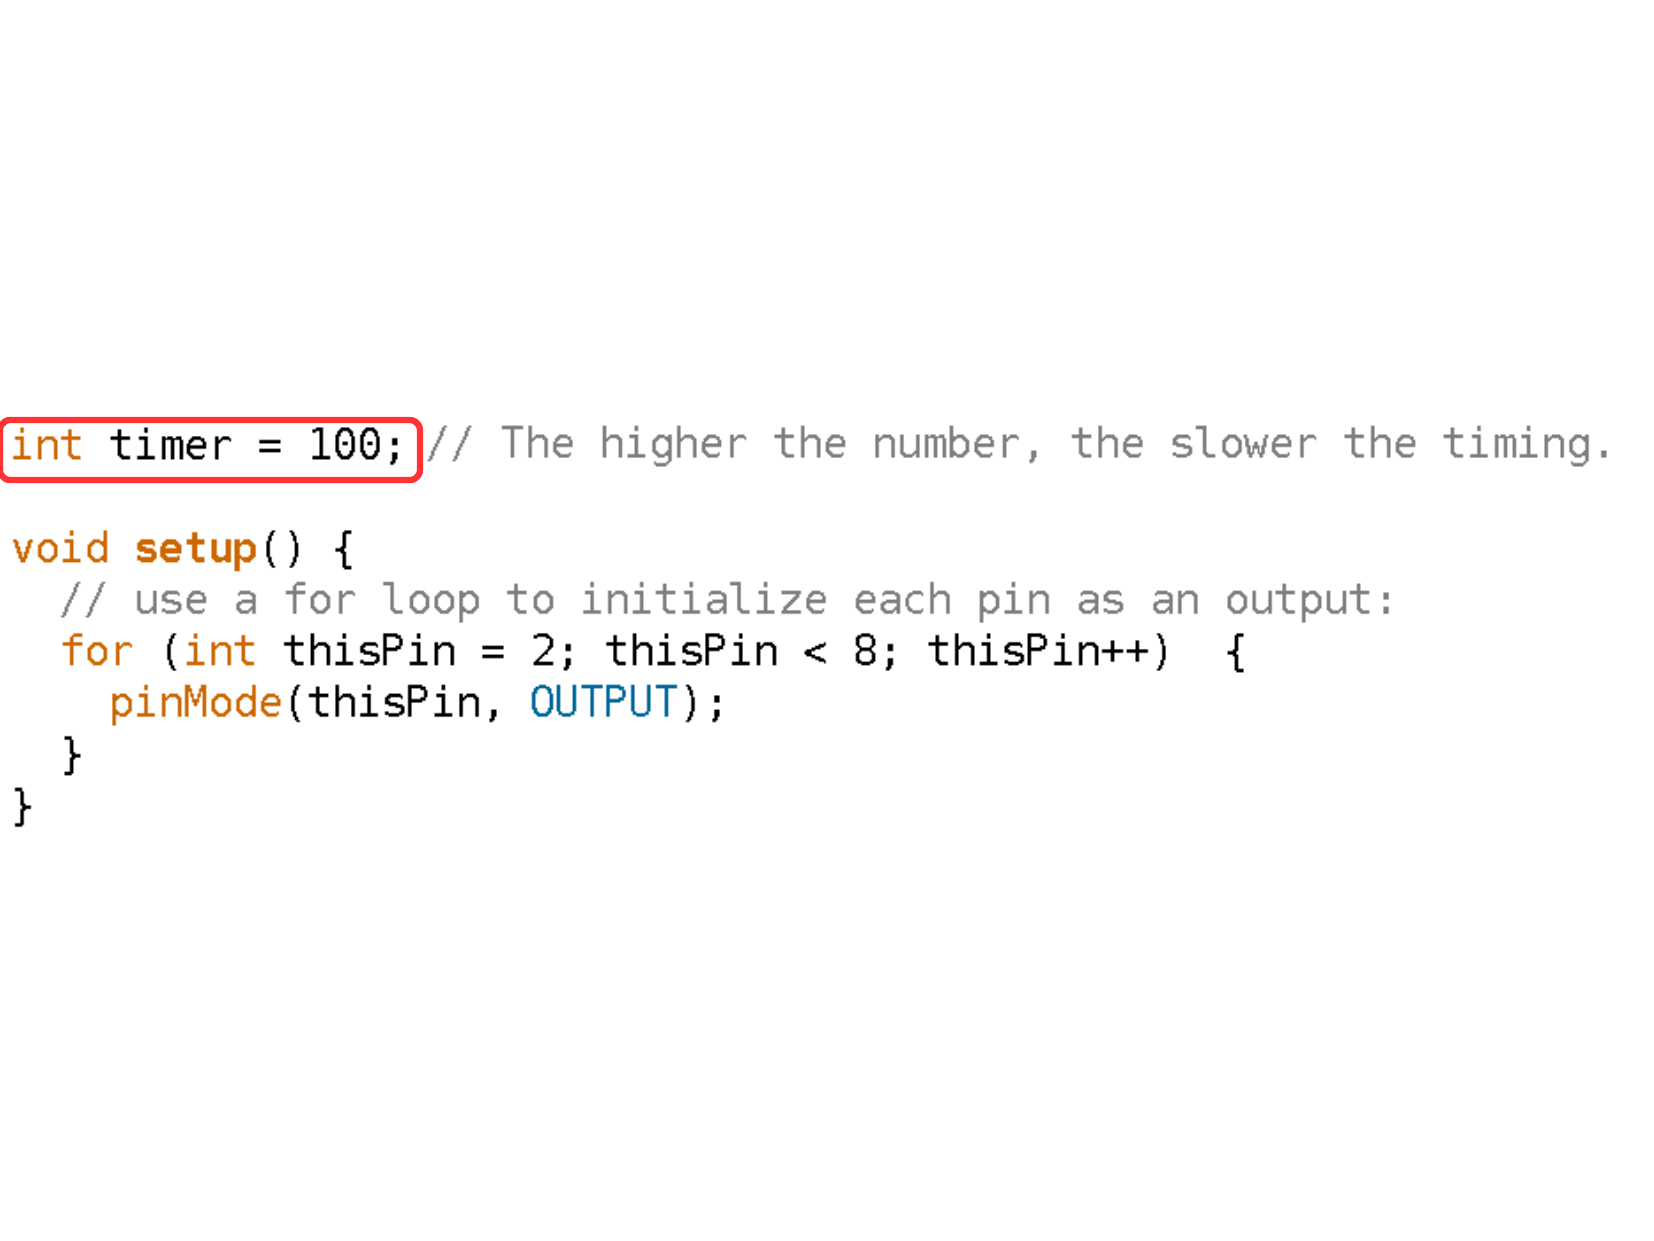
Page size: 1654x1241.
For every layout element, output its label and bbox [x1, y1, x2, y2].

picture [3, 419, 1621, 836]
picture [4, 424, 416, 476]
